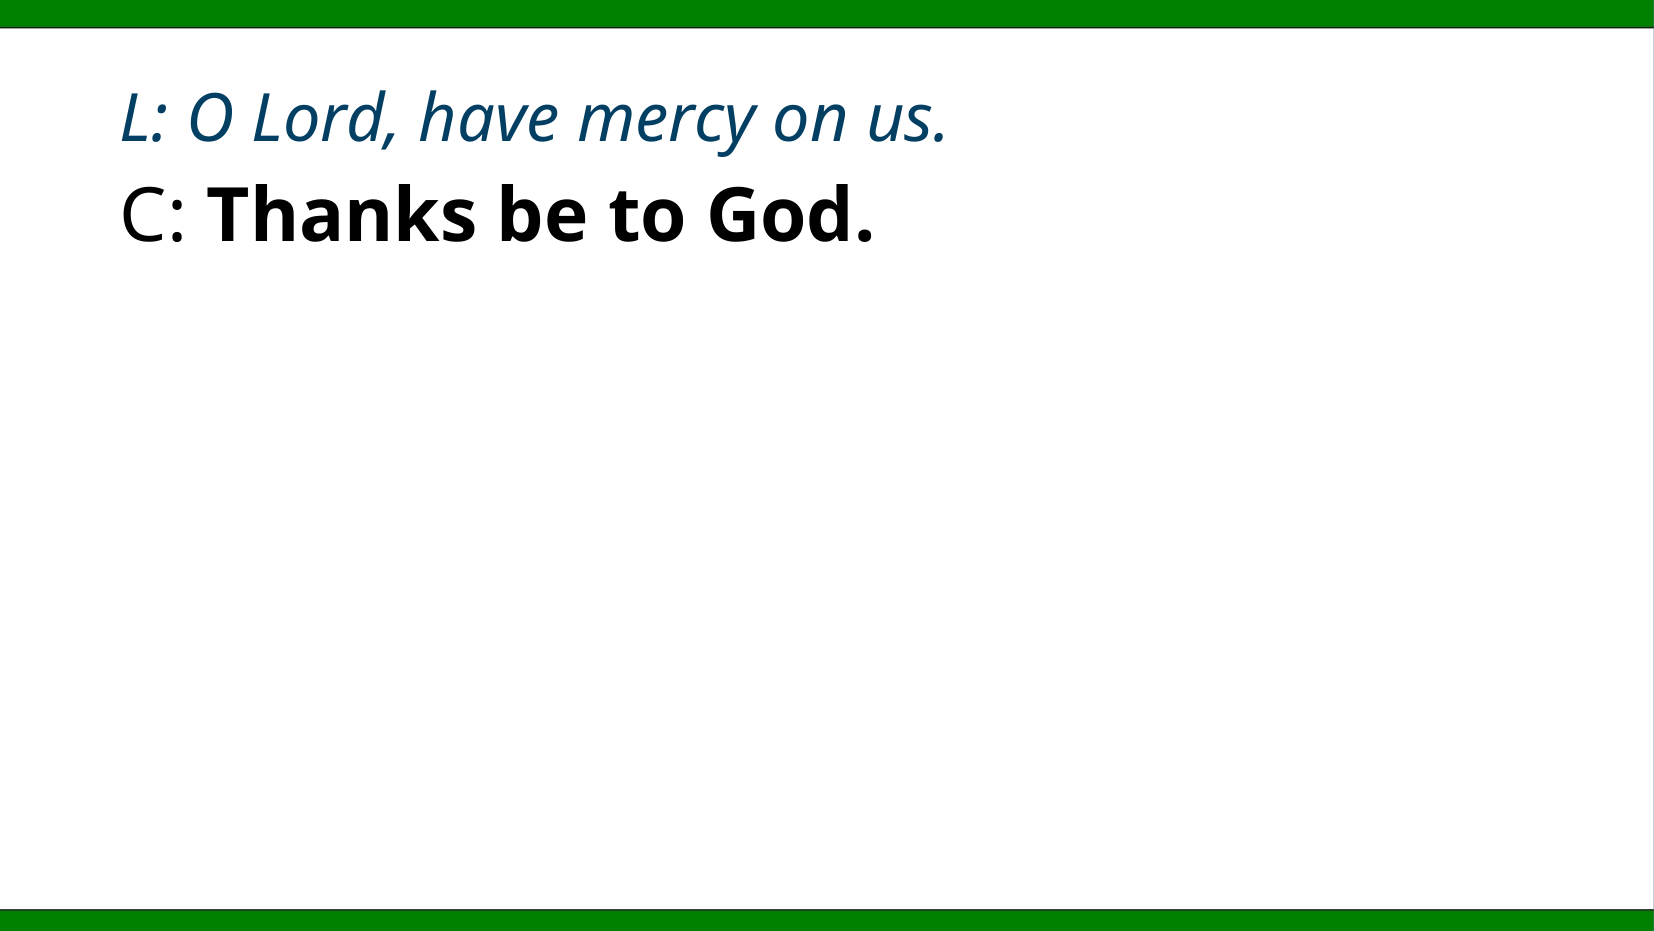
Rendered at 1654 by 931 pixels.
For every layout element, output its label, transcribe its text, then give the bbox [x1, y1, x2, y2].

picture [0, 0, 1654, 931]
text_box L: O Lord, have mercy on us. C: Thanks be to God. [105, 62, 1561, 267]
